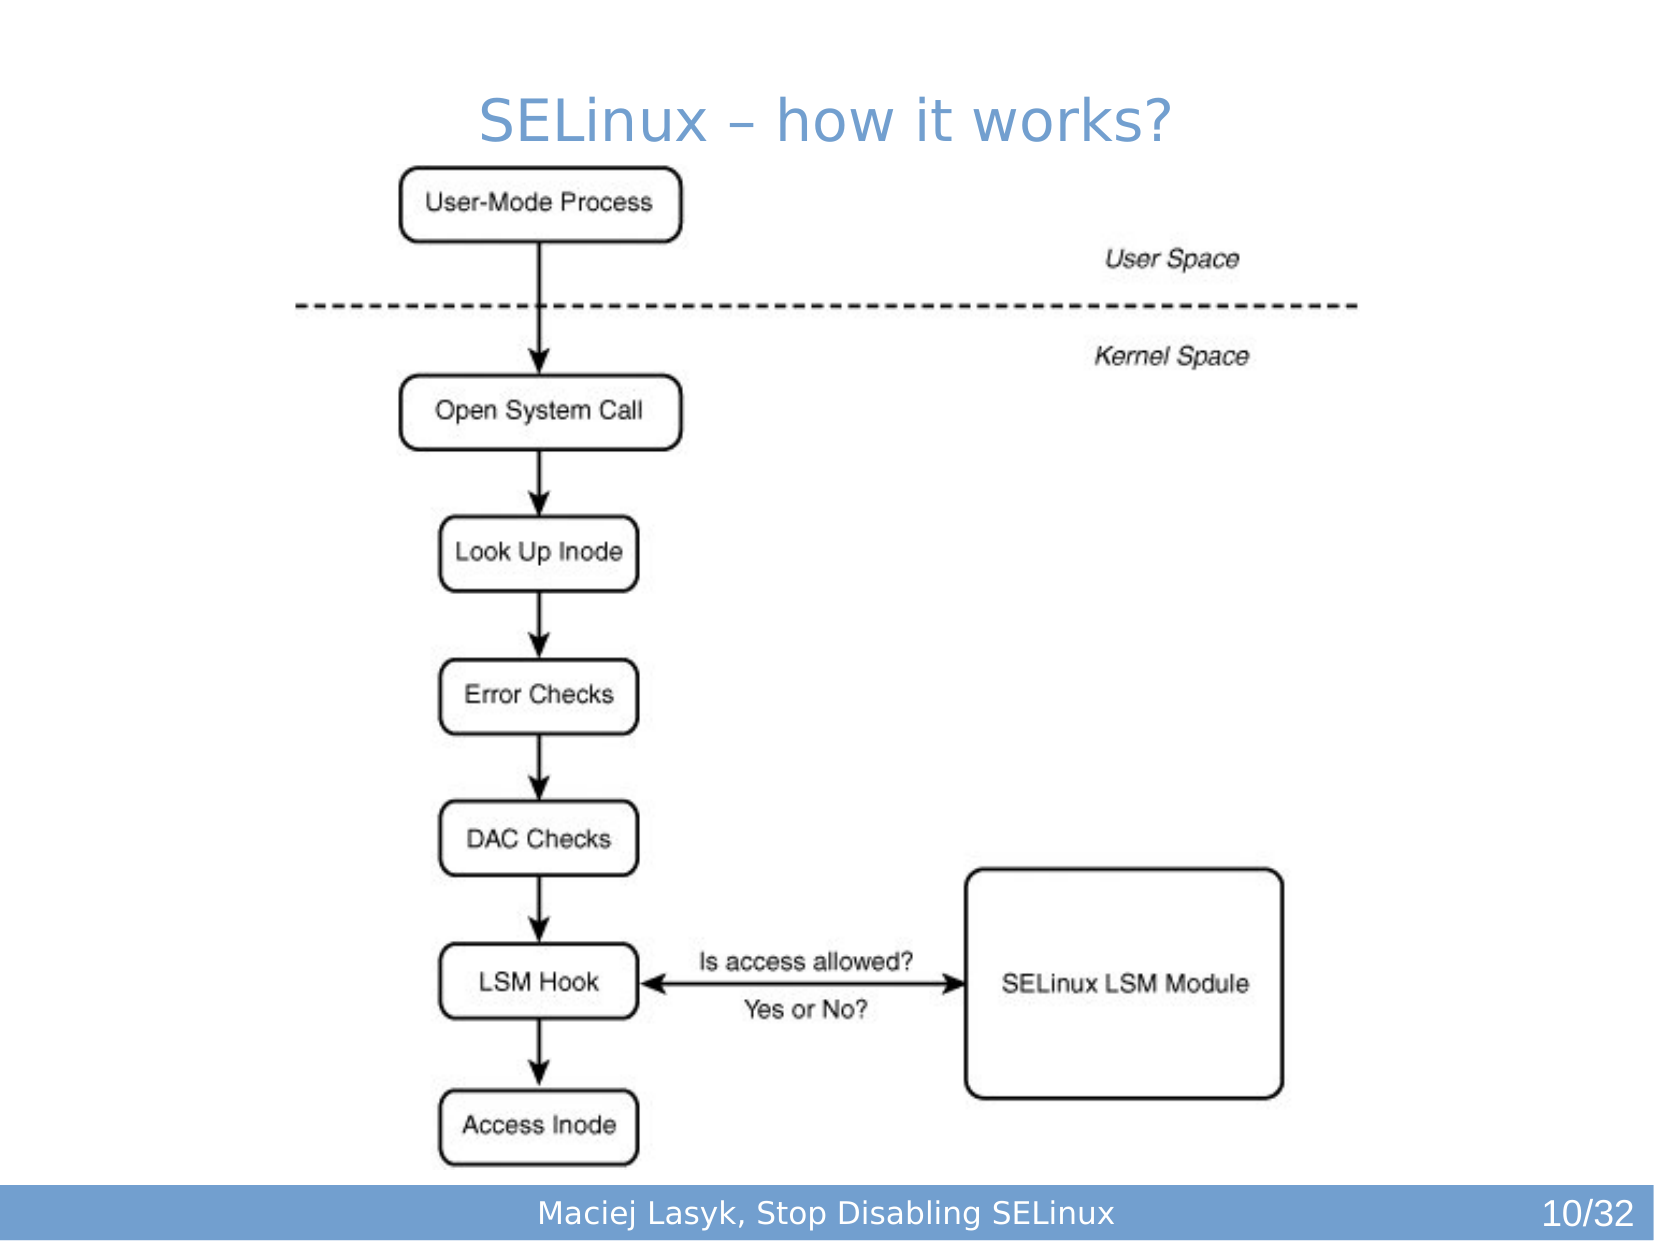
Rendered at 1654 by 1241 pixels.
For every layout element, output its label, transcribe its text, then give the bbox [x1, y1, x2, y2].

text_box [1650, 1185, 1654, 1241]
text_box 10/32 [1515, 1185, 1650, 1241]
text_box SELinux – how it works? [463, 79, 1190, 163]
text_box [0, 1185, 1515, 1241]
picture [294, 164, 1360, 1170]
text_box Maciej Lasyk, Stop Disabling SELinux [522, 1188, 1132, 1240]
